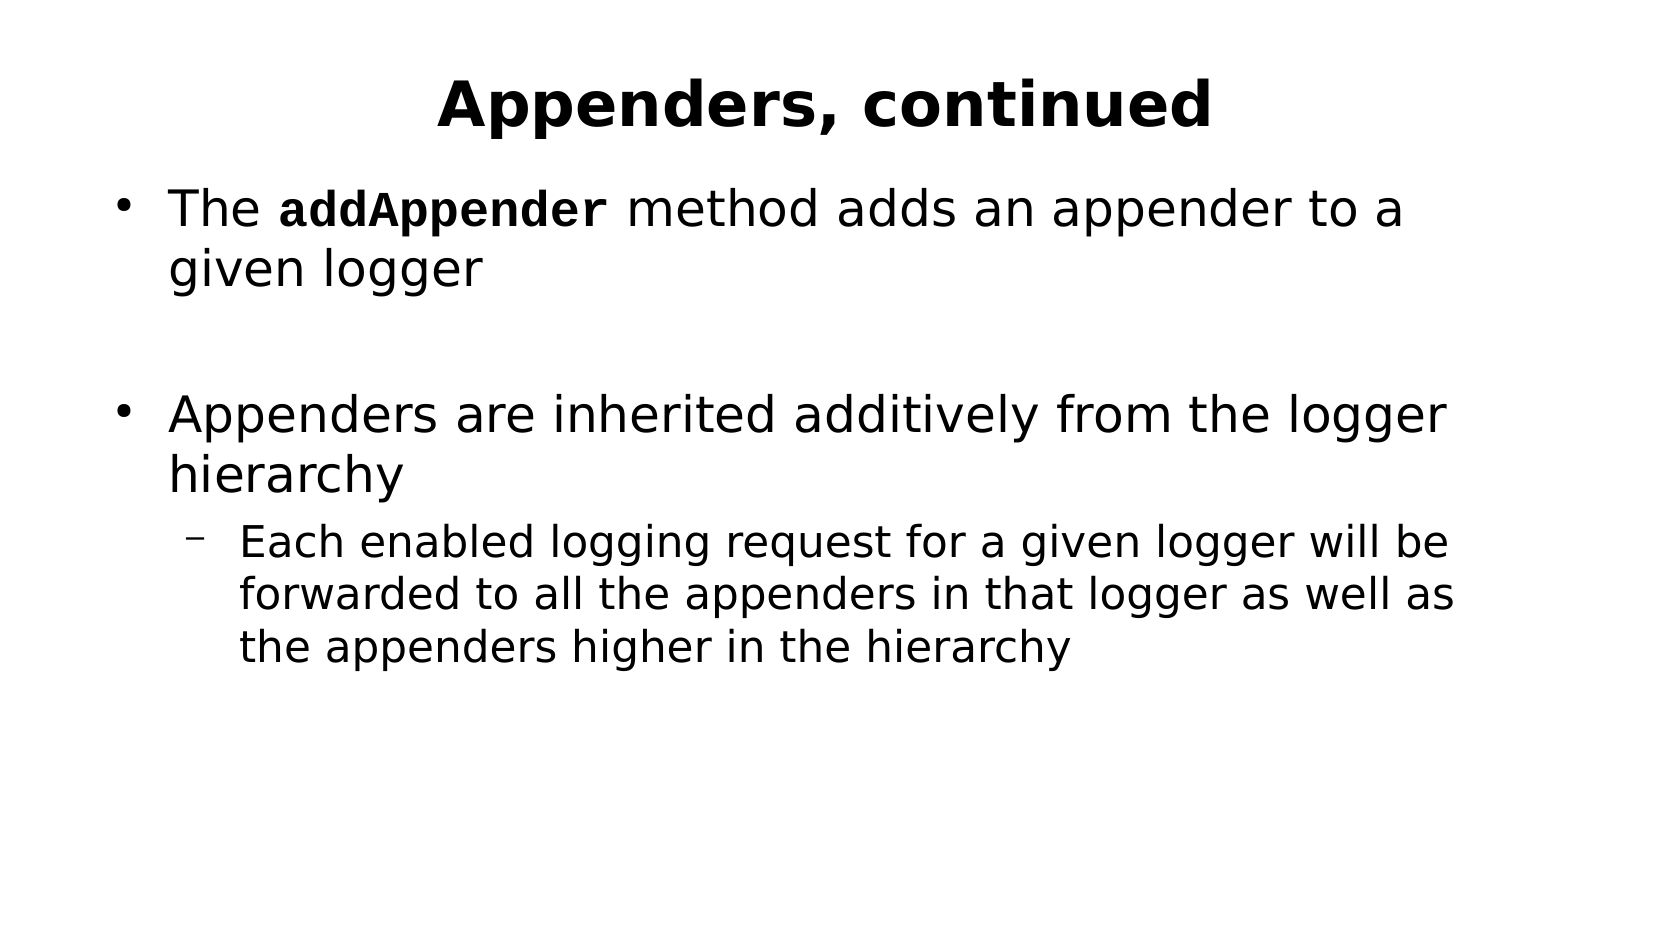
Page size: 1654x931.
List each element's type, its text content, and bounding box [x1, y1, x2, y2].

title Appenders, continued [82, 36, 1571, 147]
list The addAppender method adds an appender to a given logger Appenders are inherited additively from the logger hierarchy Each enabled logging request for a given logger will be forwarded to all the appenders in that logger as well as the appenders higher in the hierarchy [82, 168, 1538, 889]
